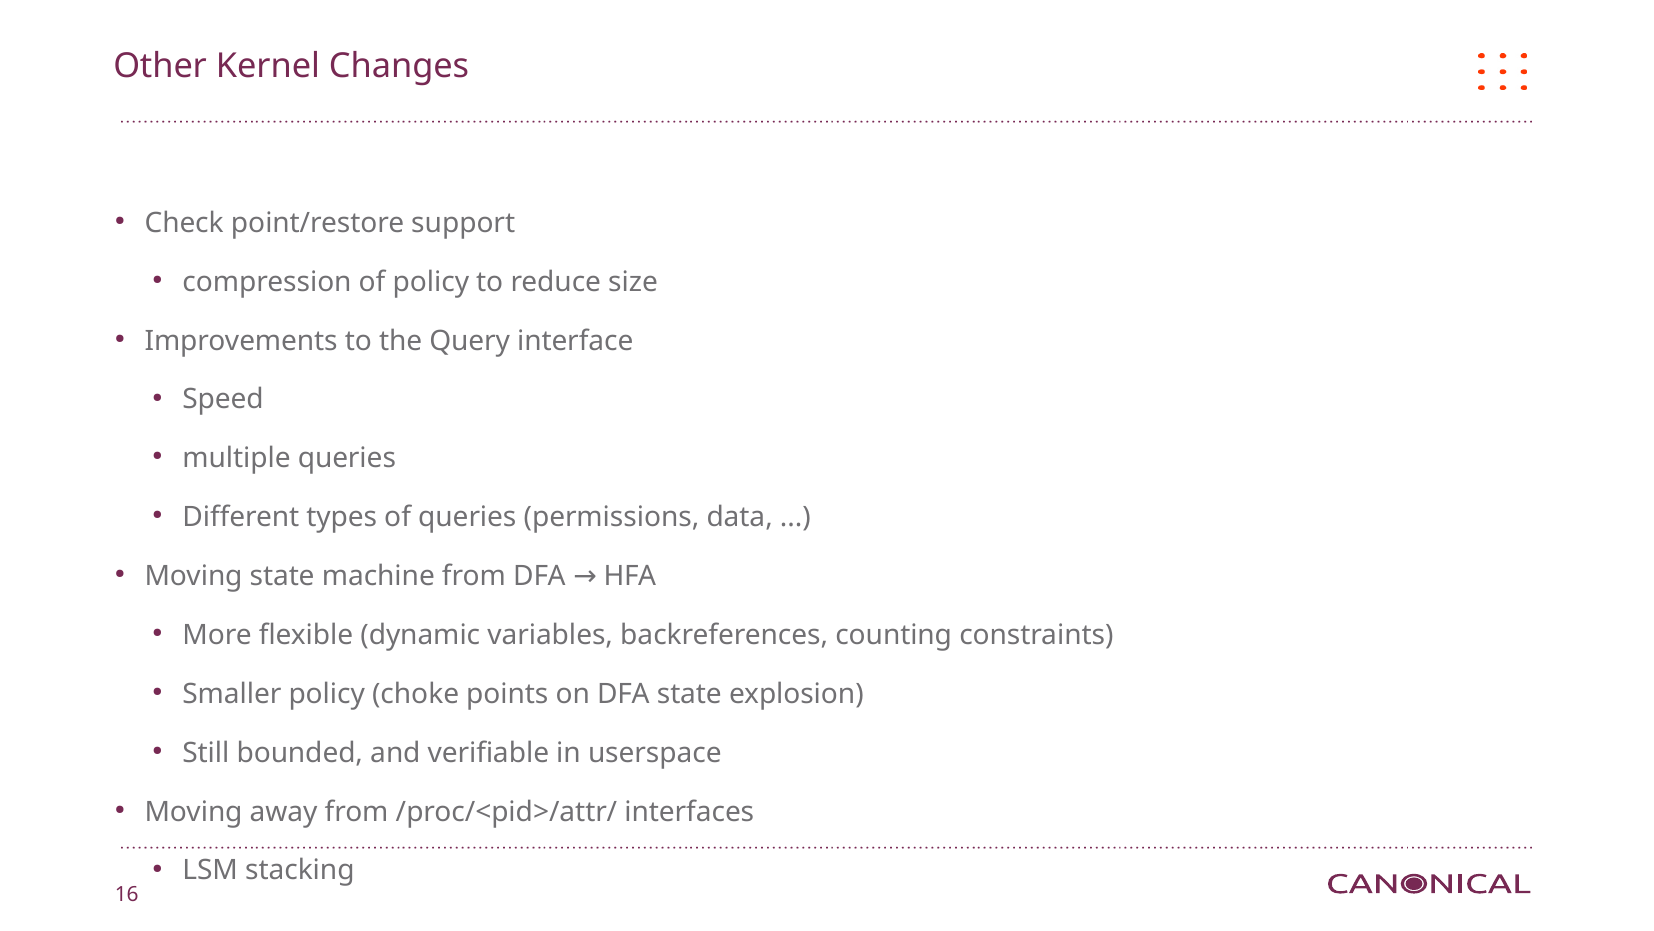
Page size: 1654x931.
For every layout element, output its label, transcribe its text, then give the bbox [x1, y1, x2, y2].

picture [1478, 53, 1527, 90]
picture [111, 845, 1533, 851]
picture [111, 119, 1533, 124]
list Check point/restore support compression of policy to reduce size Improvements to the Query interface Speed multiple queries Different types of queries (permissions, data, ...) Moving state machine from DFA → HFA More flexible (dynamic variables, backreferences, counting constraints) Smaller policy (choke points on DFA state explosion) Still bounded, and verifiable in userspace Moving away from /proc/<pid>/attr/ interfaces LSM stacking [115, 192, 1540, 825]
title Other Kernel Changes [113, 48, 1382, 81]
